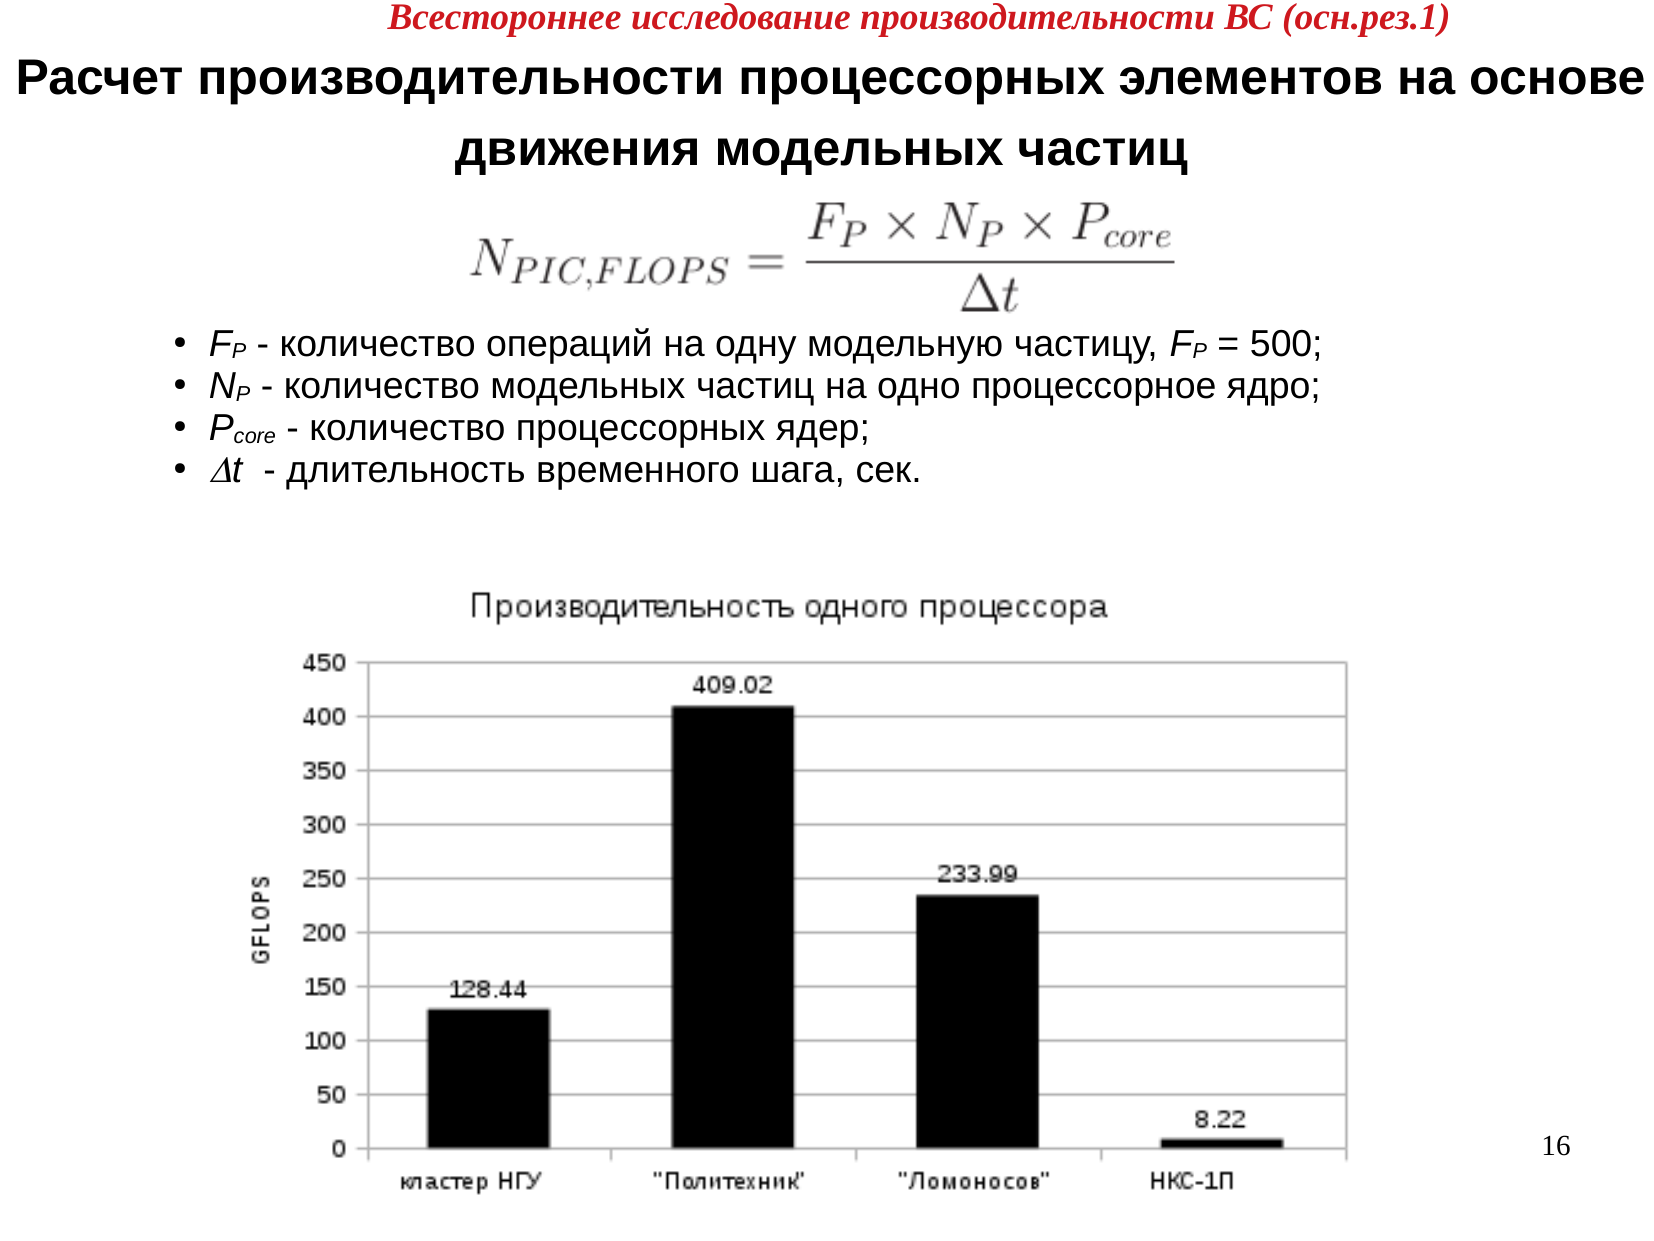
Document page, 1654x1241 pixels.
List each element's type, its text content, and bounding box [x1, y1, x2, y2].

picture [211, 554, 1368, 1207]
text_box Всестороннее исследование производительности ВС (осн.рез.1) [372, 0, 1501, 87]
title Расчет производительности процессорных элементов на основе движения модельных частиц [0, 0, 1654, 187]
text_box FP - количество операций на одну модельную частицу, FP = 500; NP - количество модельных частиц на одно процессорное ядро; Pcore - количество процессорных ядер; Dt - длительность временного шага, сек. [158, 315, 1531, 544]
picture [438, 187, 1201, 315]
